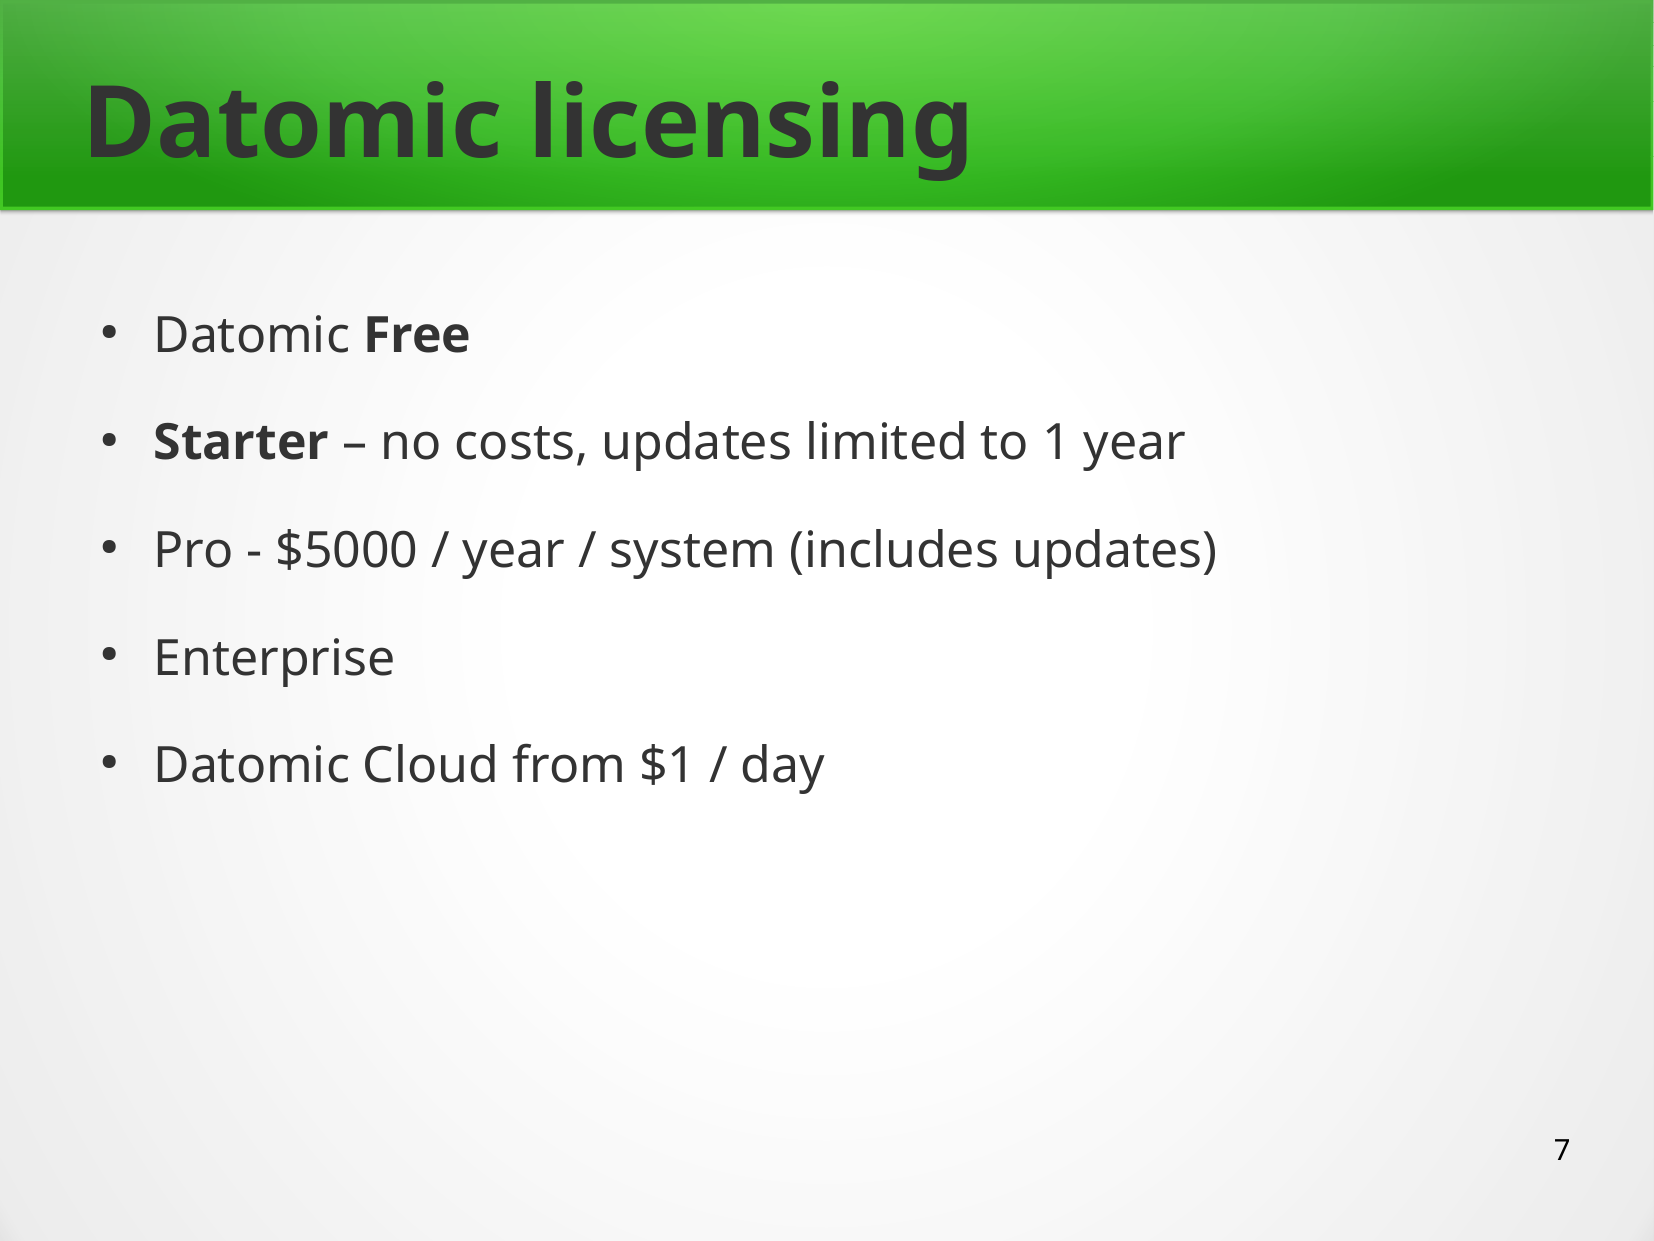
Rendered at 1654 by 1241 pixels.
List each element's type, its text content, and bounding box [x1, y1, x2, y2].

title Datomic licensing [82, 47, 1571, 189]
list Datomic Free Starter – no costs, updates limited to 1 year Pro - ​$5000 / year / system (includes updates) Enterprise Datomic Cloud from $1 / day [82, 299, 1571, 1019]
